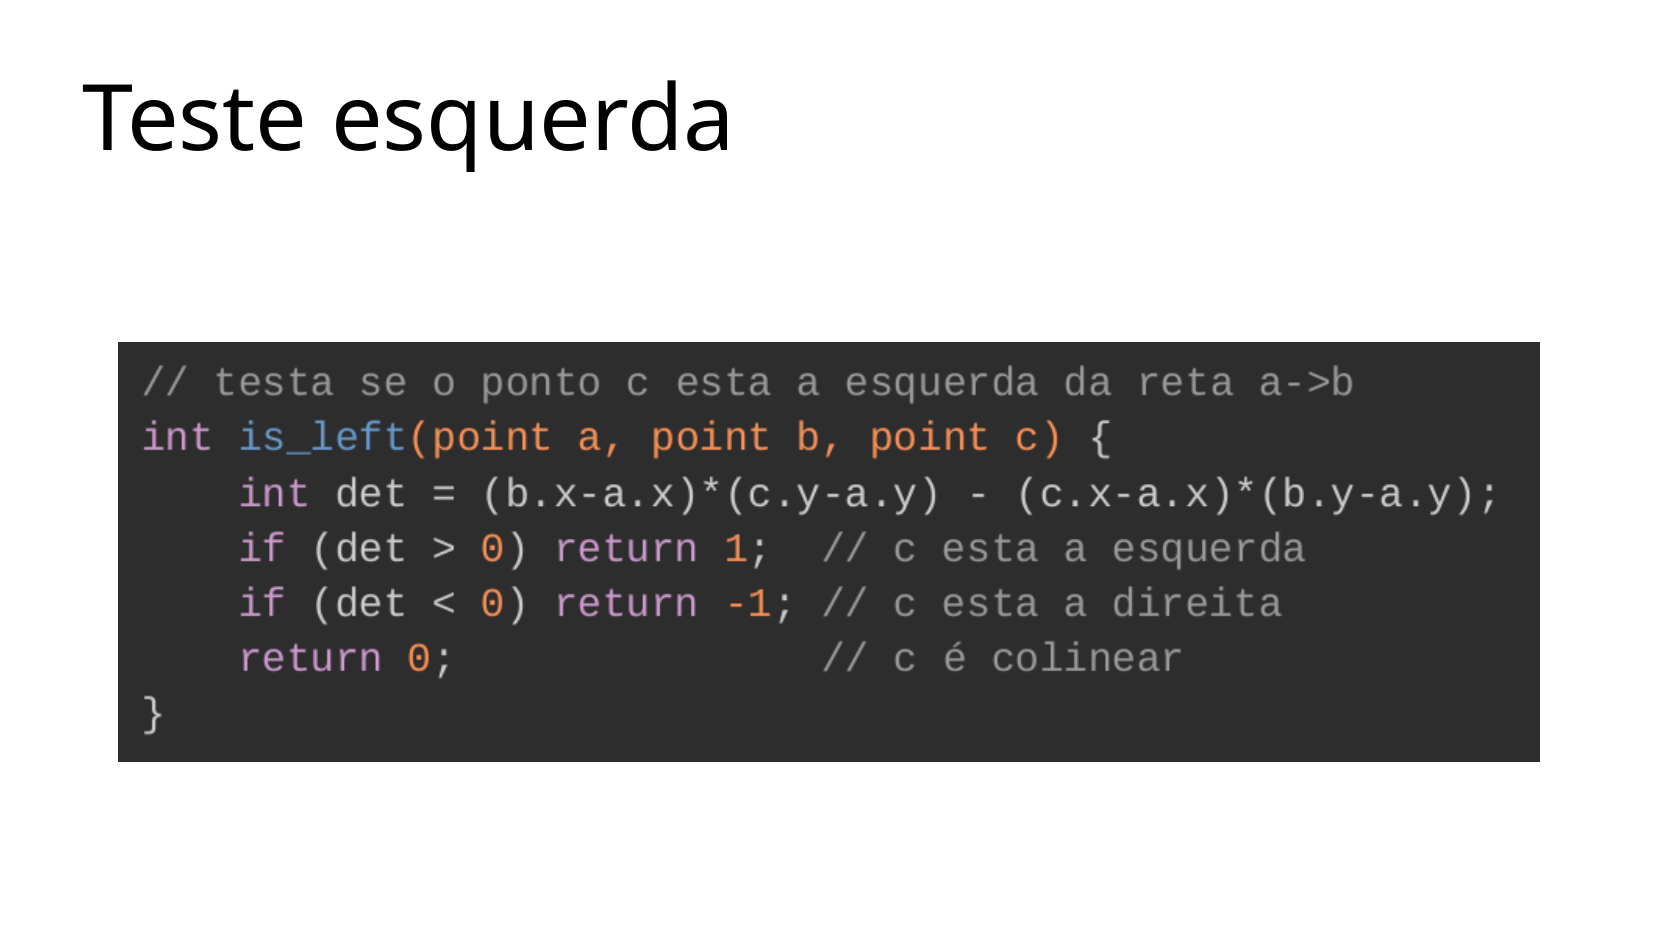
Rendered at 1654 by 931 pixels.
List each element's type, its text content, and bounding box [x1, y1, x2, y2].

picture [118, 342, 1540, 762]
title Teste esquerda [82, 37, 1571, 193]
